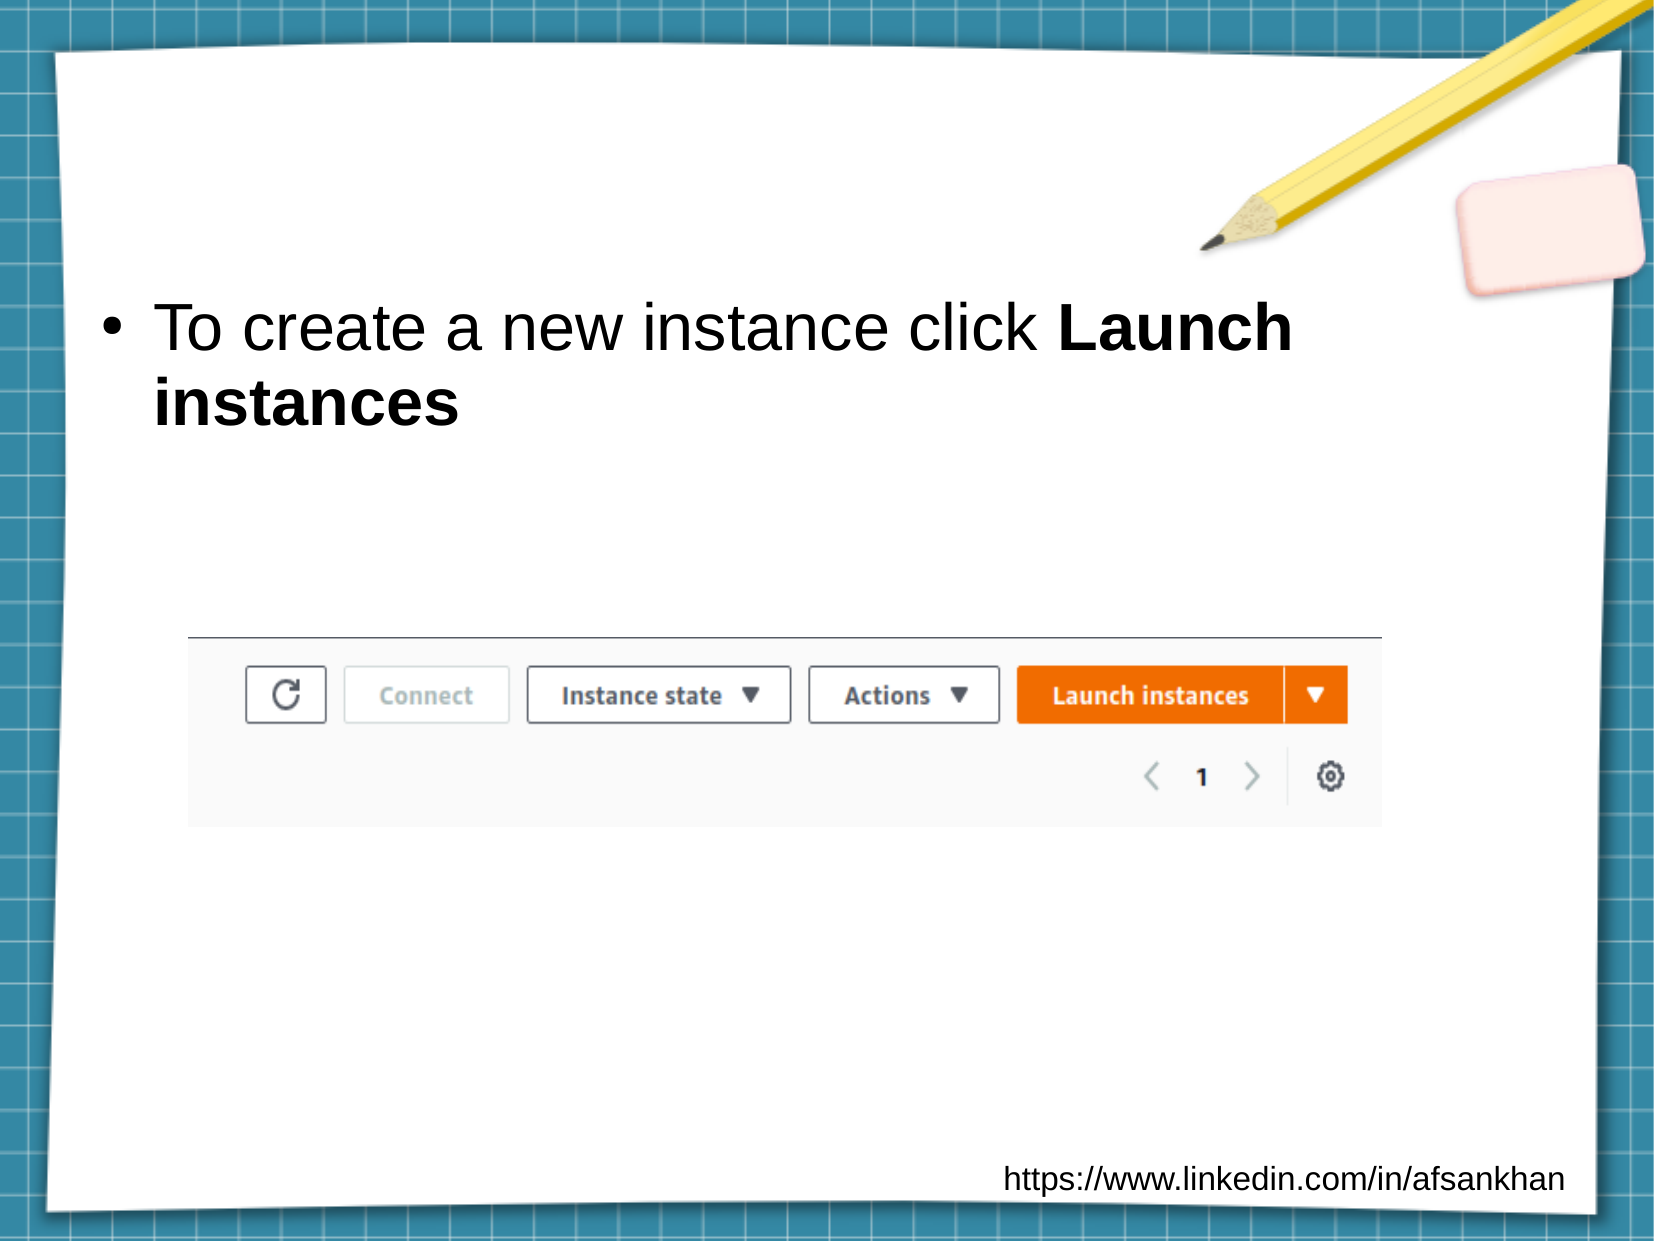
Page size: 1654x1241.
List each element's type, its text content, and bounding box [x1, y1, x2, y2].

list To create a new instance click Launch instances [82, 290, 1571, 1123]
picture [0, 0, 1654, 1241]
text_box https://www.linkedin.com/in/afsankhan [988, 1152, 1582, 1205]
